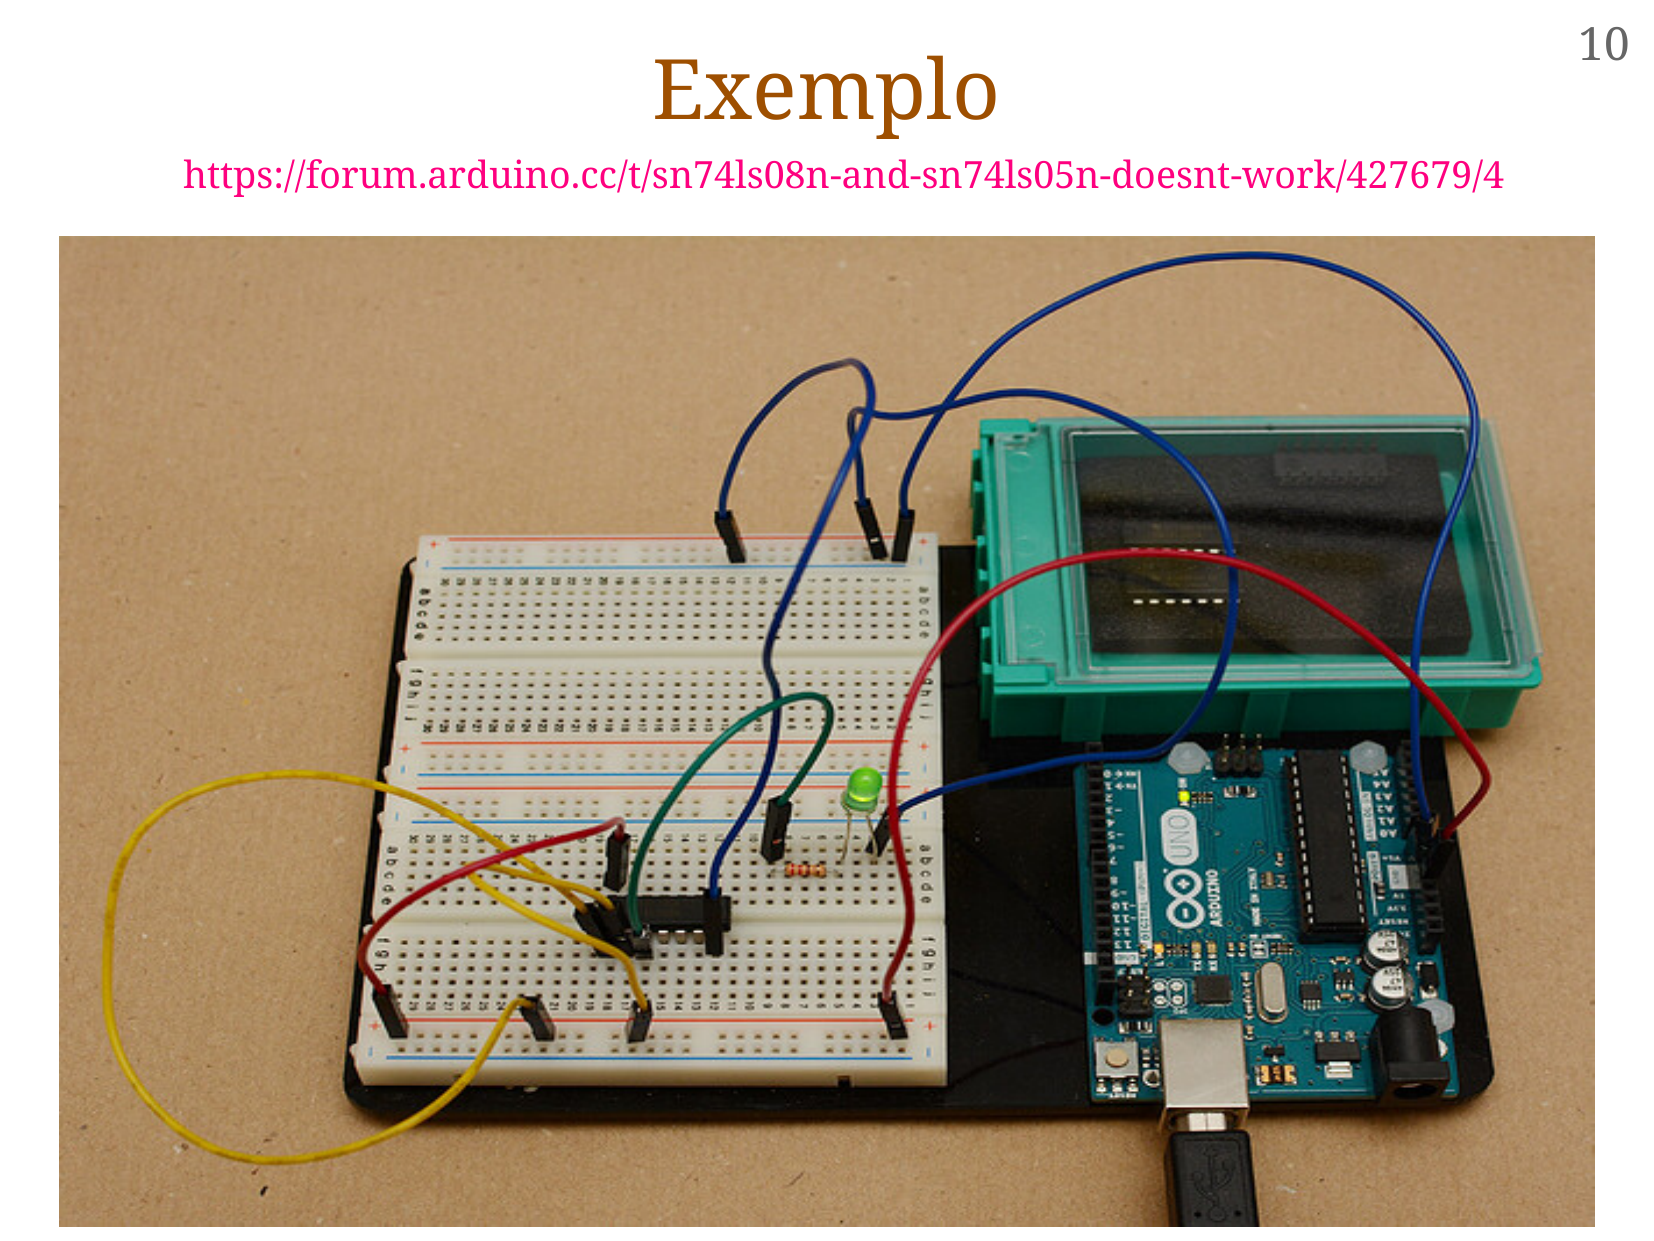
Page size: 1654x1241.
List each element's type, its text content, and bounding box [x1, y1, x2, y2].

picture [59, 236, 1595, 1227]
title Exemplo [59, 29, 1595, 148]
text_box https://forum.arduino.cc/t/sn74ls08n-and-sn74ls05n-doesnt-work/427679/4 [168, 140, 1521, 207]
